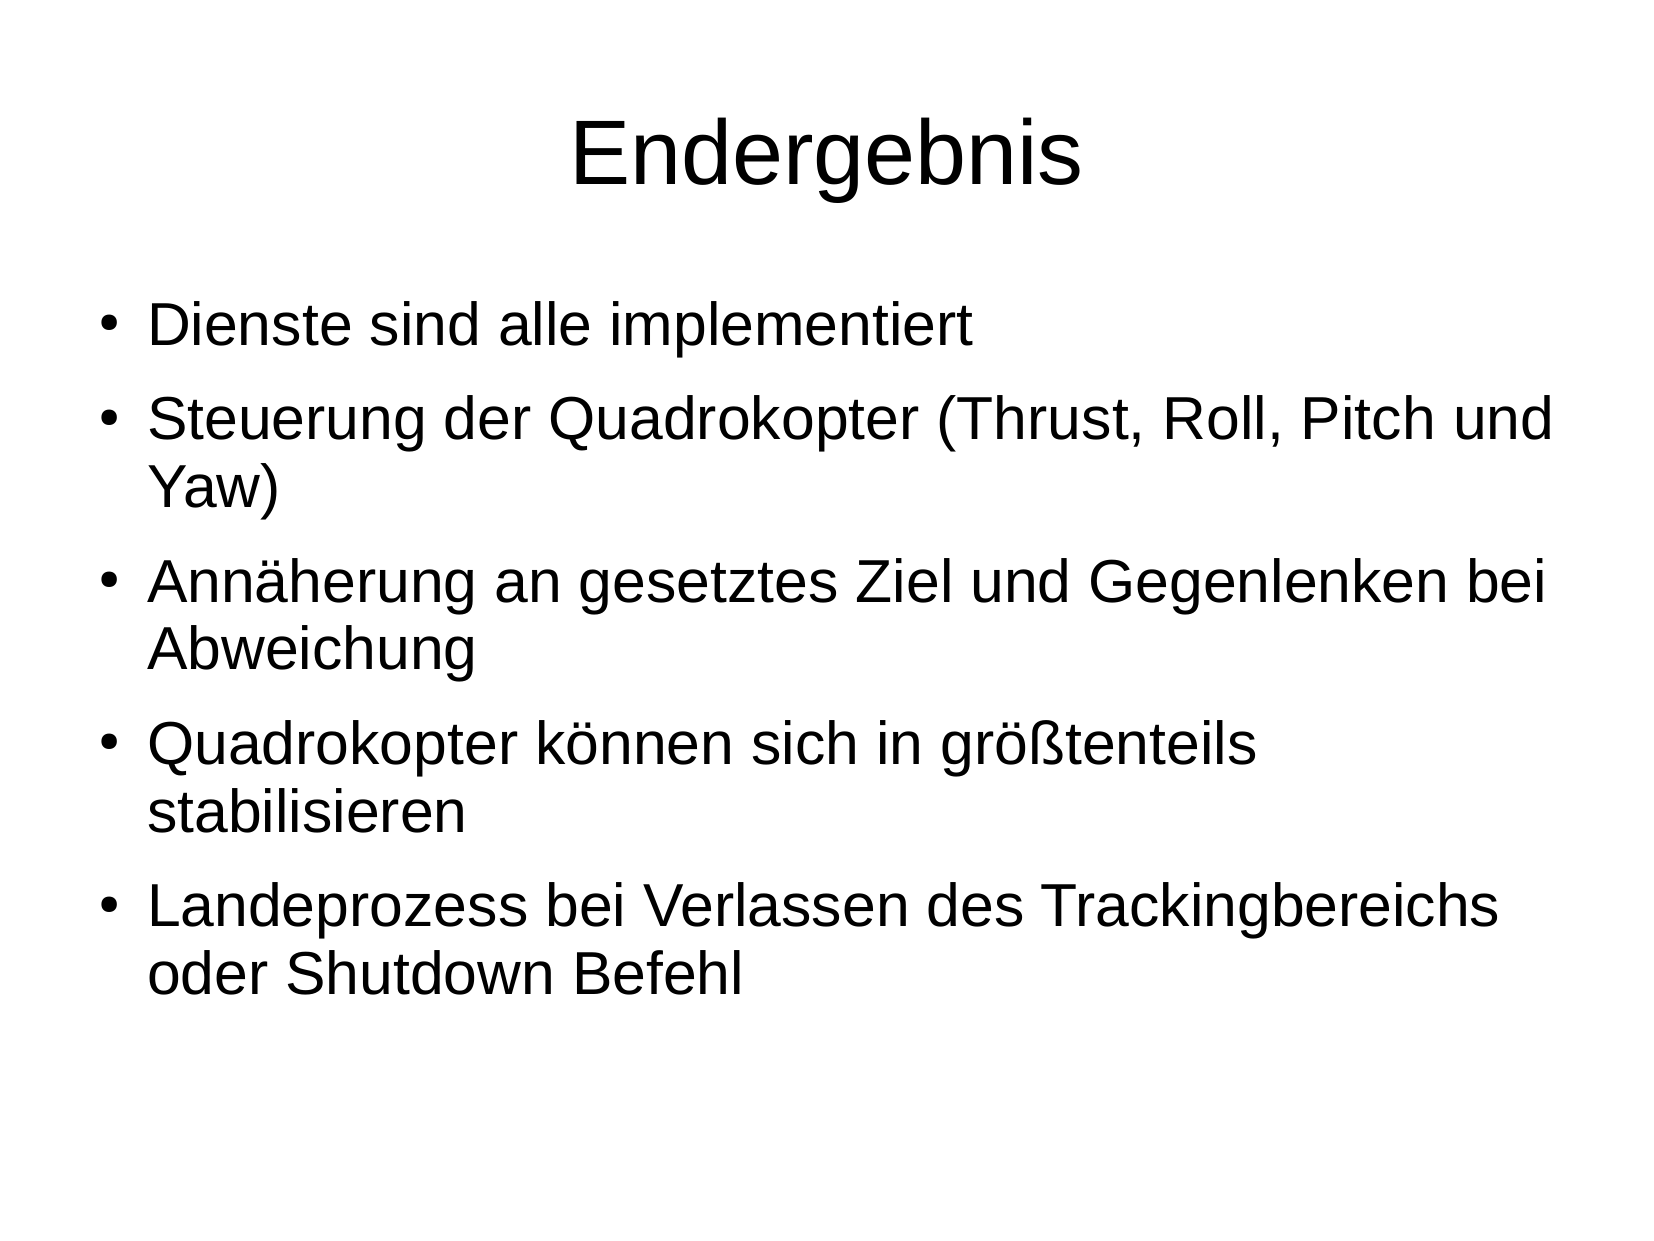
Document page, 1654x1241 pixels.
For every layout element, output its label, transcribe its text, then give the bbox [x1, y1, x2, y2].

title Endergebnis [82, 49, 1571, 257]
list Dienste sind alle implementiert Steuerung der Quadrokopter (Thrust, Roll, Pitch und Yaw) Annäherung an gesetztes Ziel und Gegenlenken bei Abweichung Quadrokopter können sich in größtenteils stabilisieren Landeprozess bei Verlassen des Trackingbereichs oder Shutdown Befehl [82, 290, 1571, 1010]
